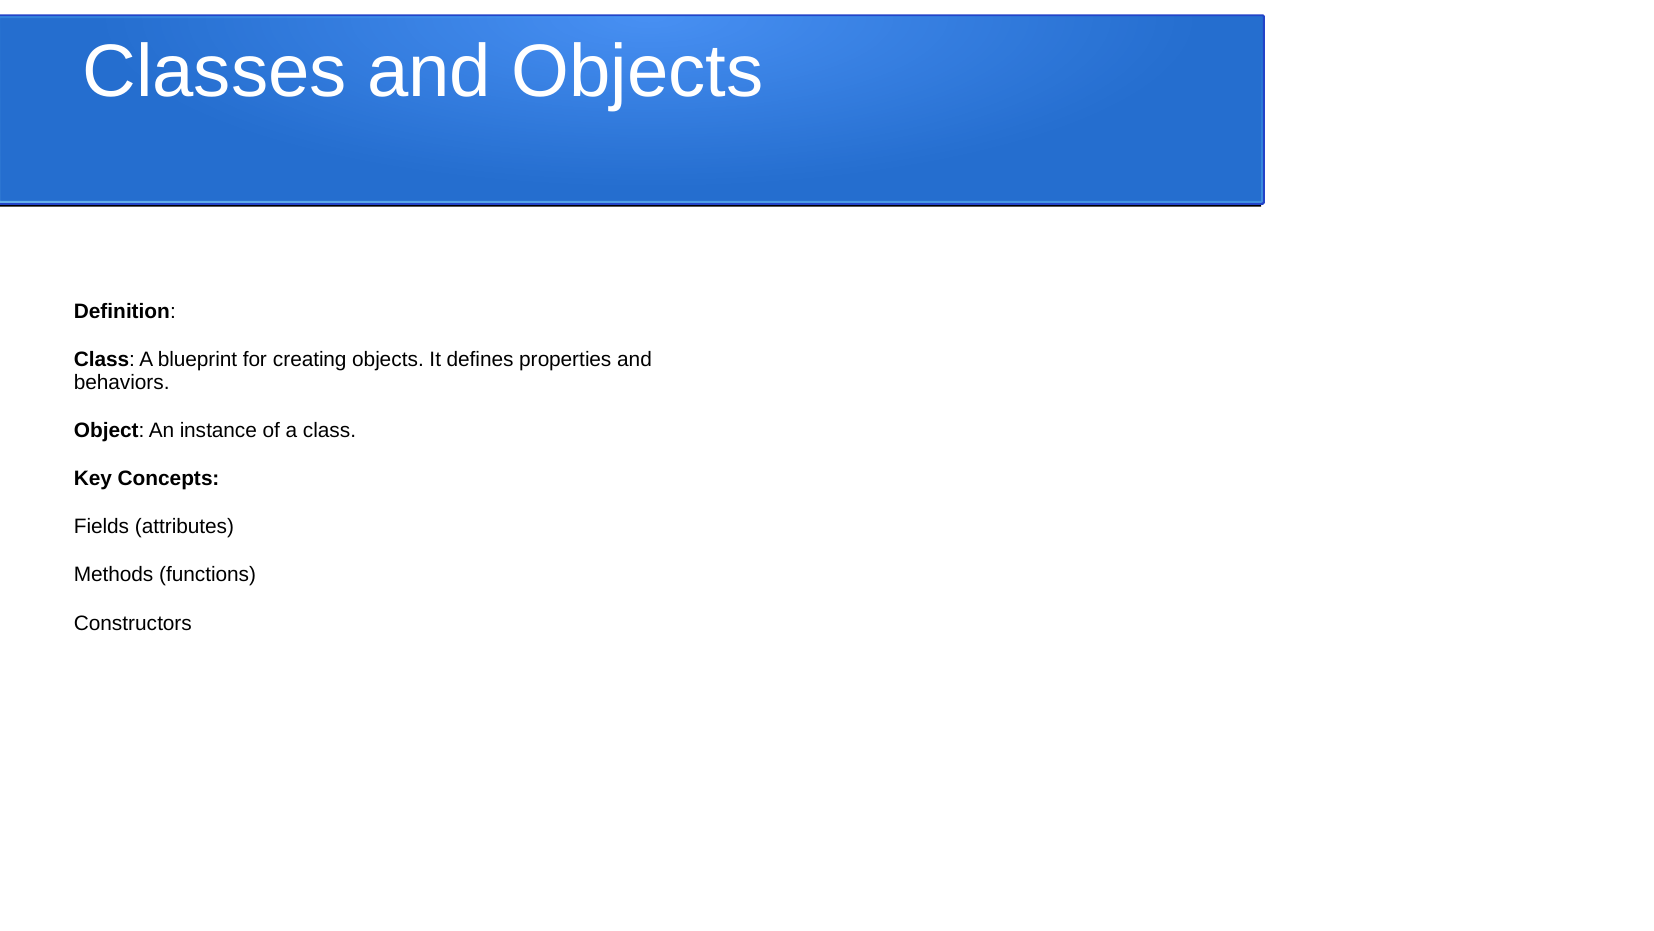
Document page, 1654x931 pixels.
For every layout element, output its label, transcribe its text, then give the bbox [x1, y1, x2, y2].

text_box Definition: Class: A blueprint for creating objects. It defines properties and behaviors. Object: An instance of a class. Key Concepts: Fields (attributes) Methods (functions) Constructors [59, 292, 766, 691]
title Classes and Objects [82, 29, 1235, 196]
